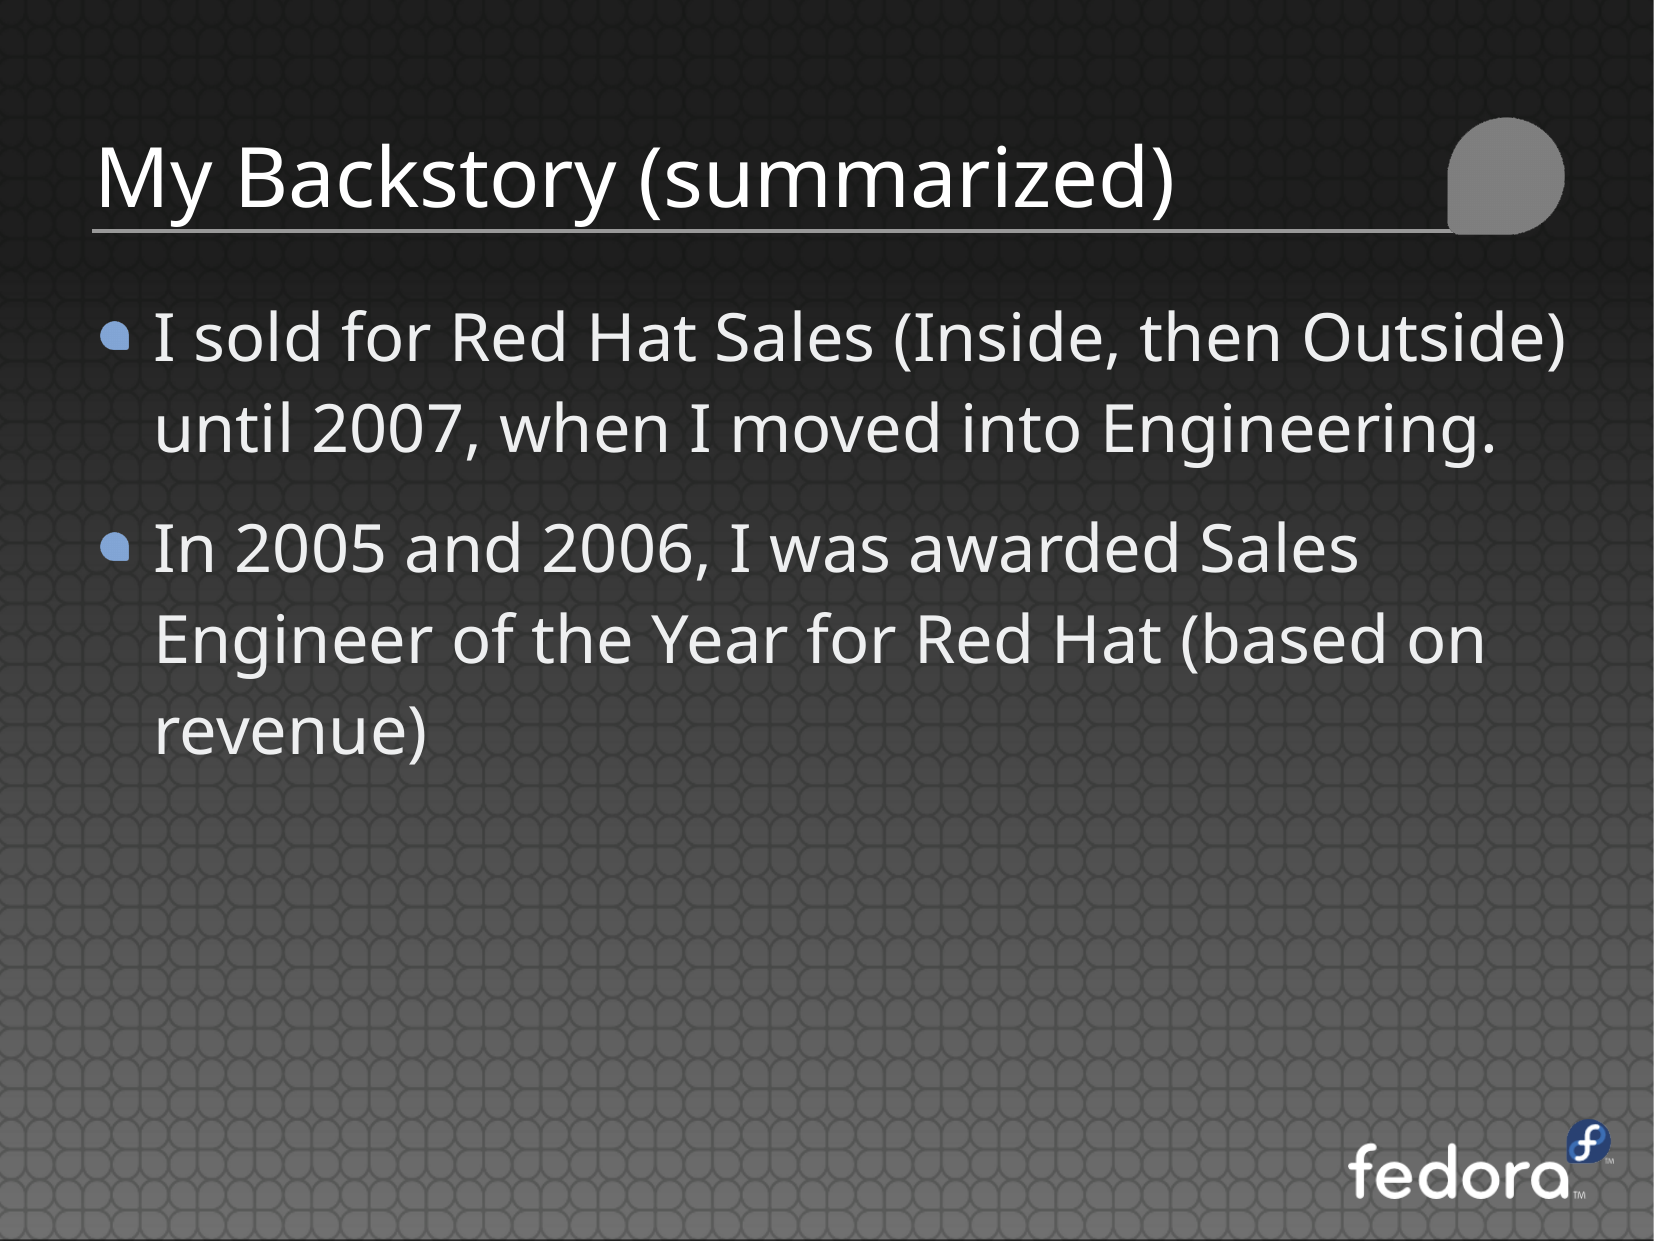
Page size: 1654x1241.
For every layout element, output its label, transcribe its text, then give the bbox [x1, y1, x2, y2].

title My Backstory (summarized) [94, 100, 1426, 251]
list I sold for Red Hat Sales (Inside, then Outside) until 2007, when I moved into Engineering. In 2005 and 2006, I was awarded Sales Engineer of the Year for Red Hat (based on revenue) [82, 290, 1571, 1094]
picture [0, 0, 1654, 1241]
